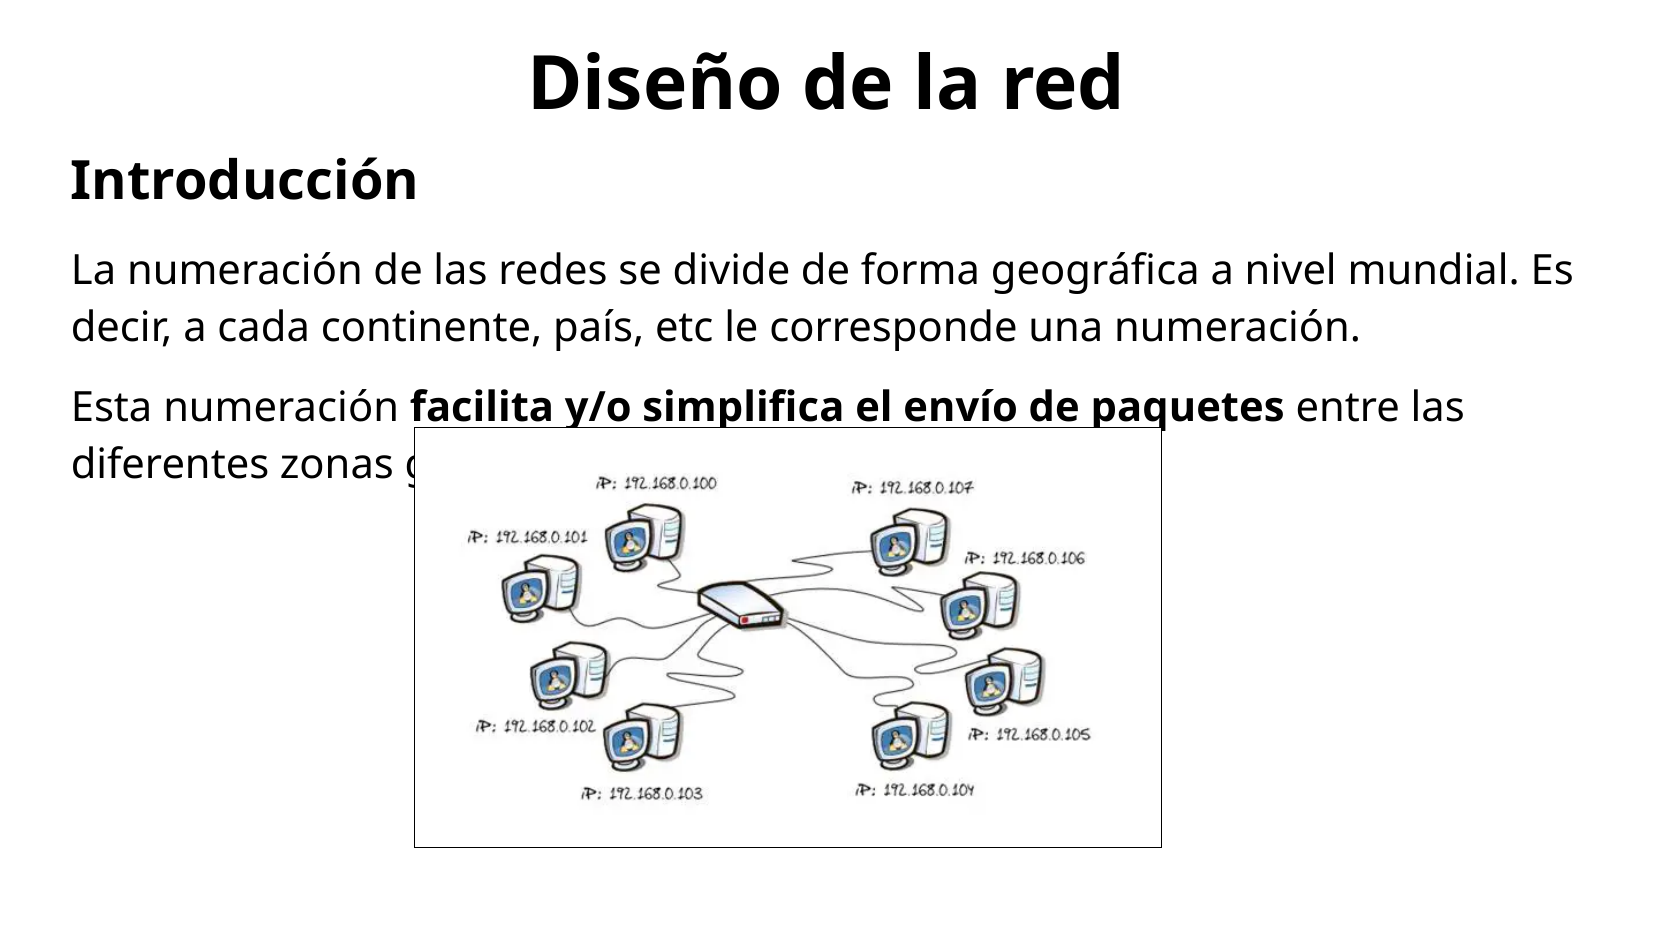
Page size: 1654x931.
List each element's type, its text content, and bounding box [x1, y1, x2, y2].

title Diseño de la red [82, 25, 1571, 136]
picture [414, 427, 1162, 848]
list Introducción La numeración de las redes se divide de forma geográfica a nivel mundial. Es decir, a cada continente, país, etc le corresponde una numeración. Esta numeración facilita y/o simplifica el envío de paquetes entre las diferentes zonas geográficas. [70, 141, 1583, 821]
